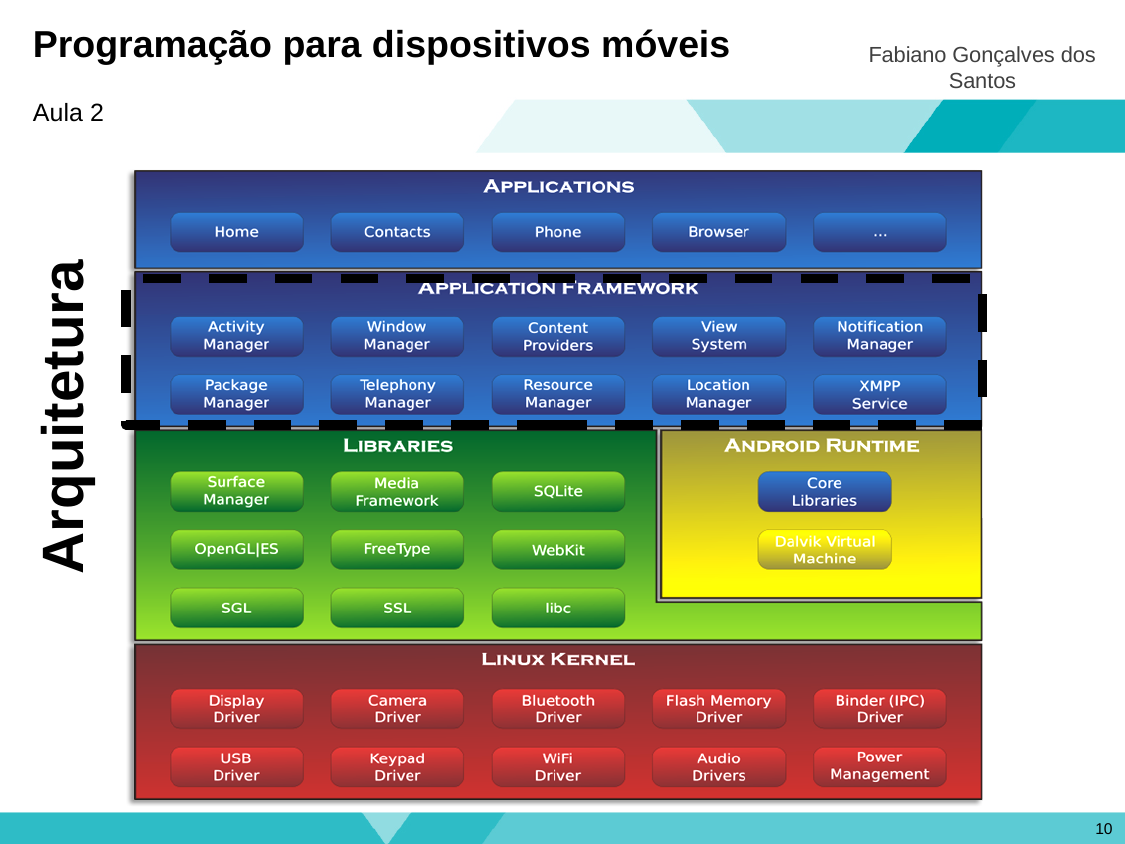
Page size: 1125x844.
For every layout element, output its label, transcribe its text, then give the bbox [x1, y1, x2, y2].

list Aula 2 [18, 88, 389, 140]
text_box Arquitetura [18, 244, 103, 589]
title Programação para dispositivos móveis [18, 18, 840, 88]
slide_number <número> [1069, 812, 1125, 844]
picture [0, 0, 1125, 844]
list Fabiano Gonçalves dos Santos [839, 33, 1125, 89]
